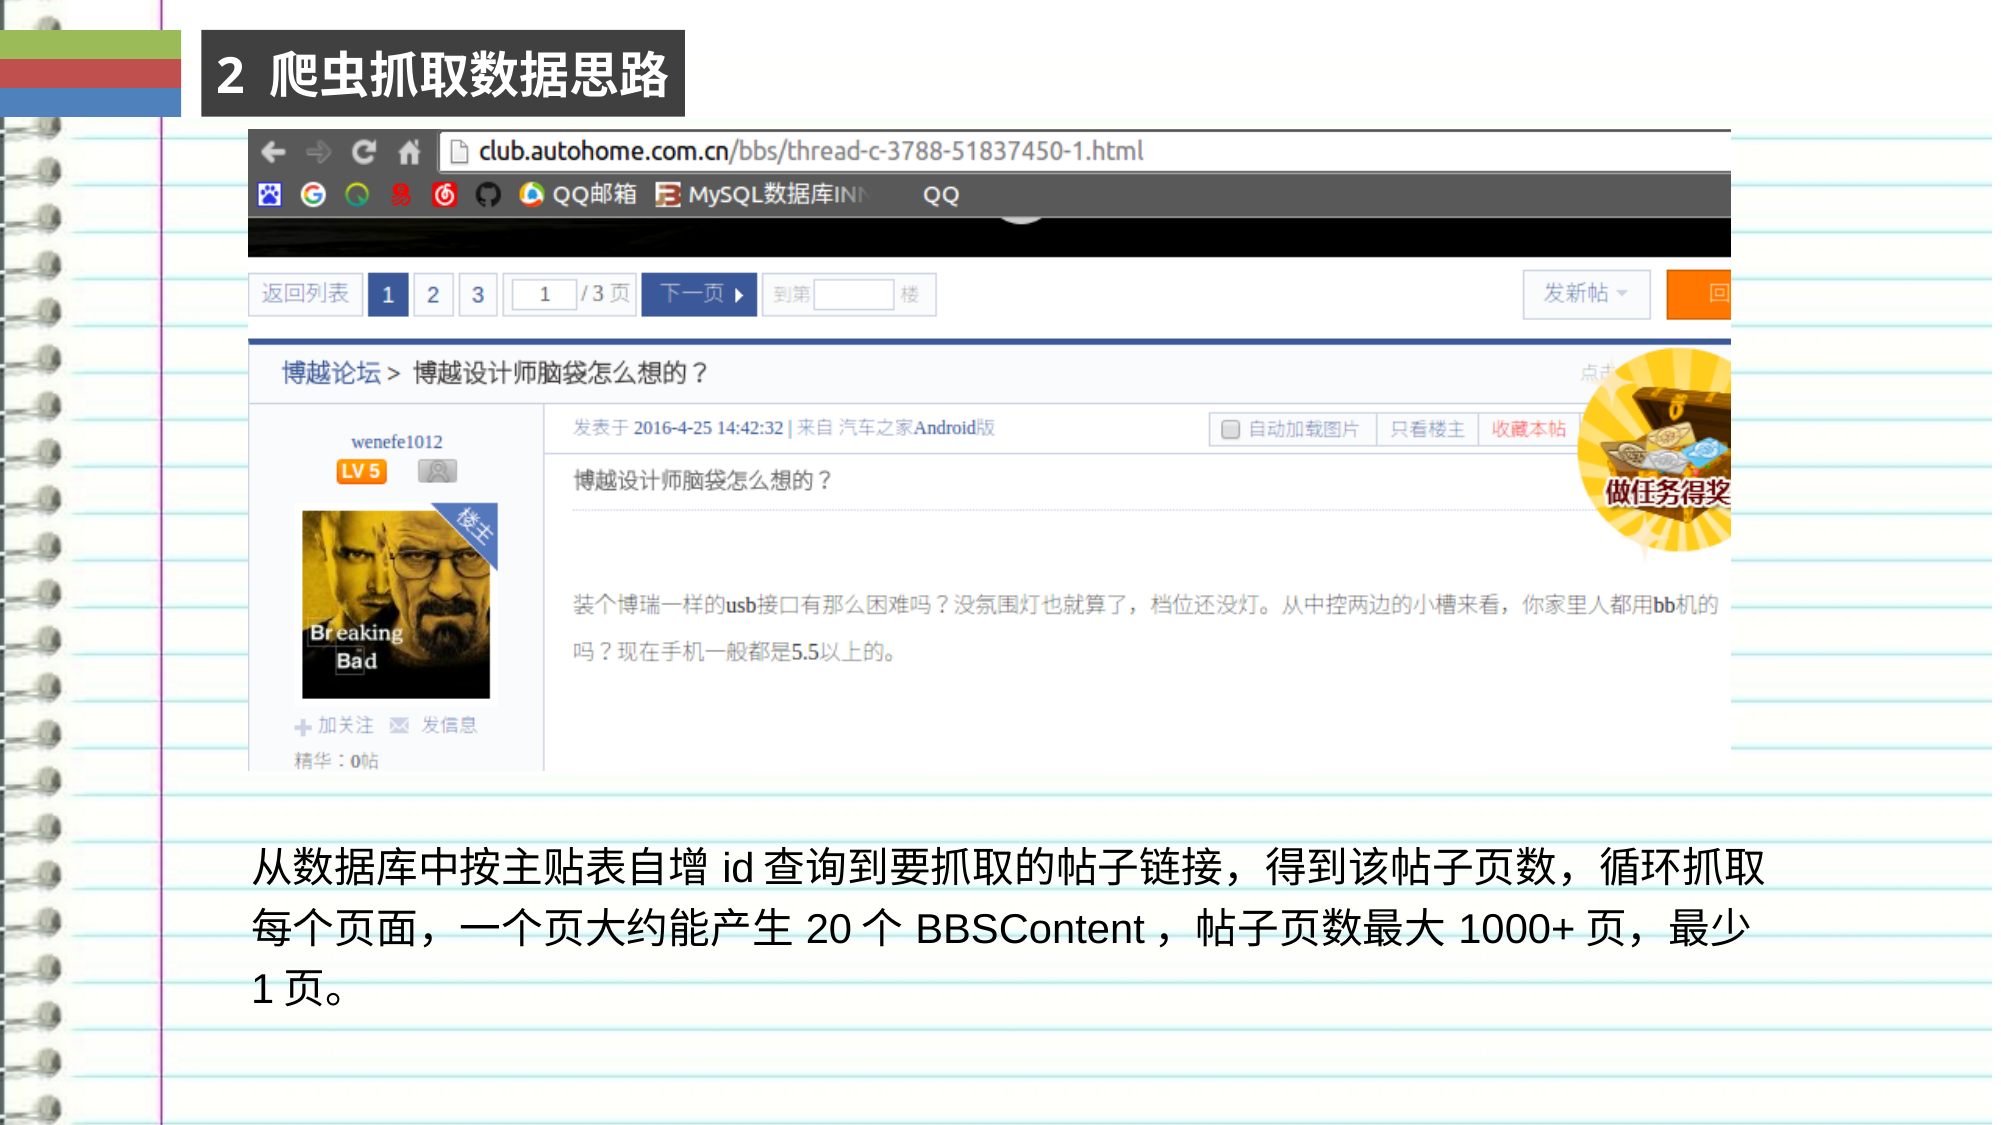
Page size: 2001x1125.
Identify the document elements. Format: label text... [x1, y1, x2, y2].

text_box 2 爬虫抓取数据思路 [201, 29, 685, 117]
text_box 从数据库中按主贴表自增id查询到要抓取的帖子链接，得到该帖子页数，循环抓取每个页面，一个页大约能产生20个BBSContent，帖子页数最大1000+页，最少1页。 [236, 826, 1784, 1028]
picture [0, 0, 1995, 1125]
